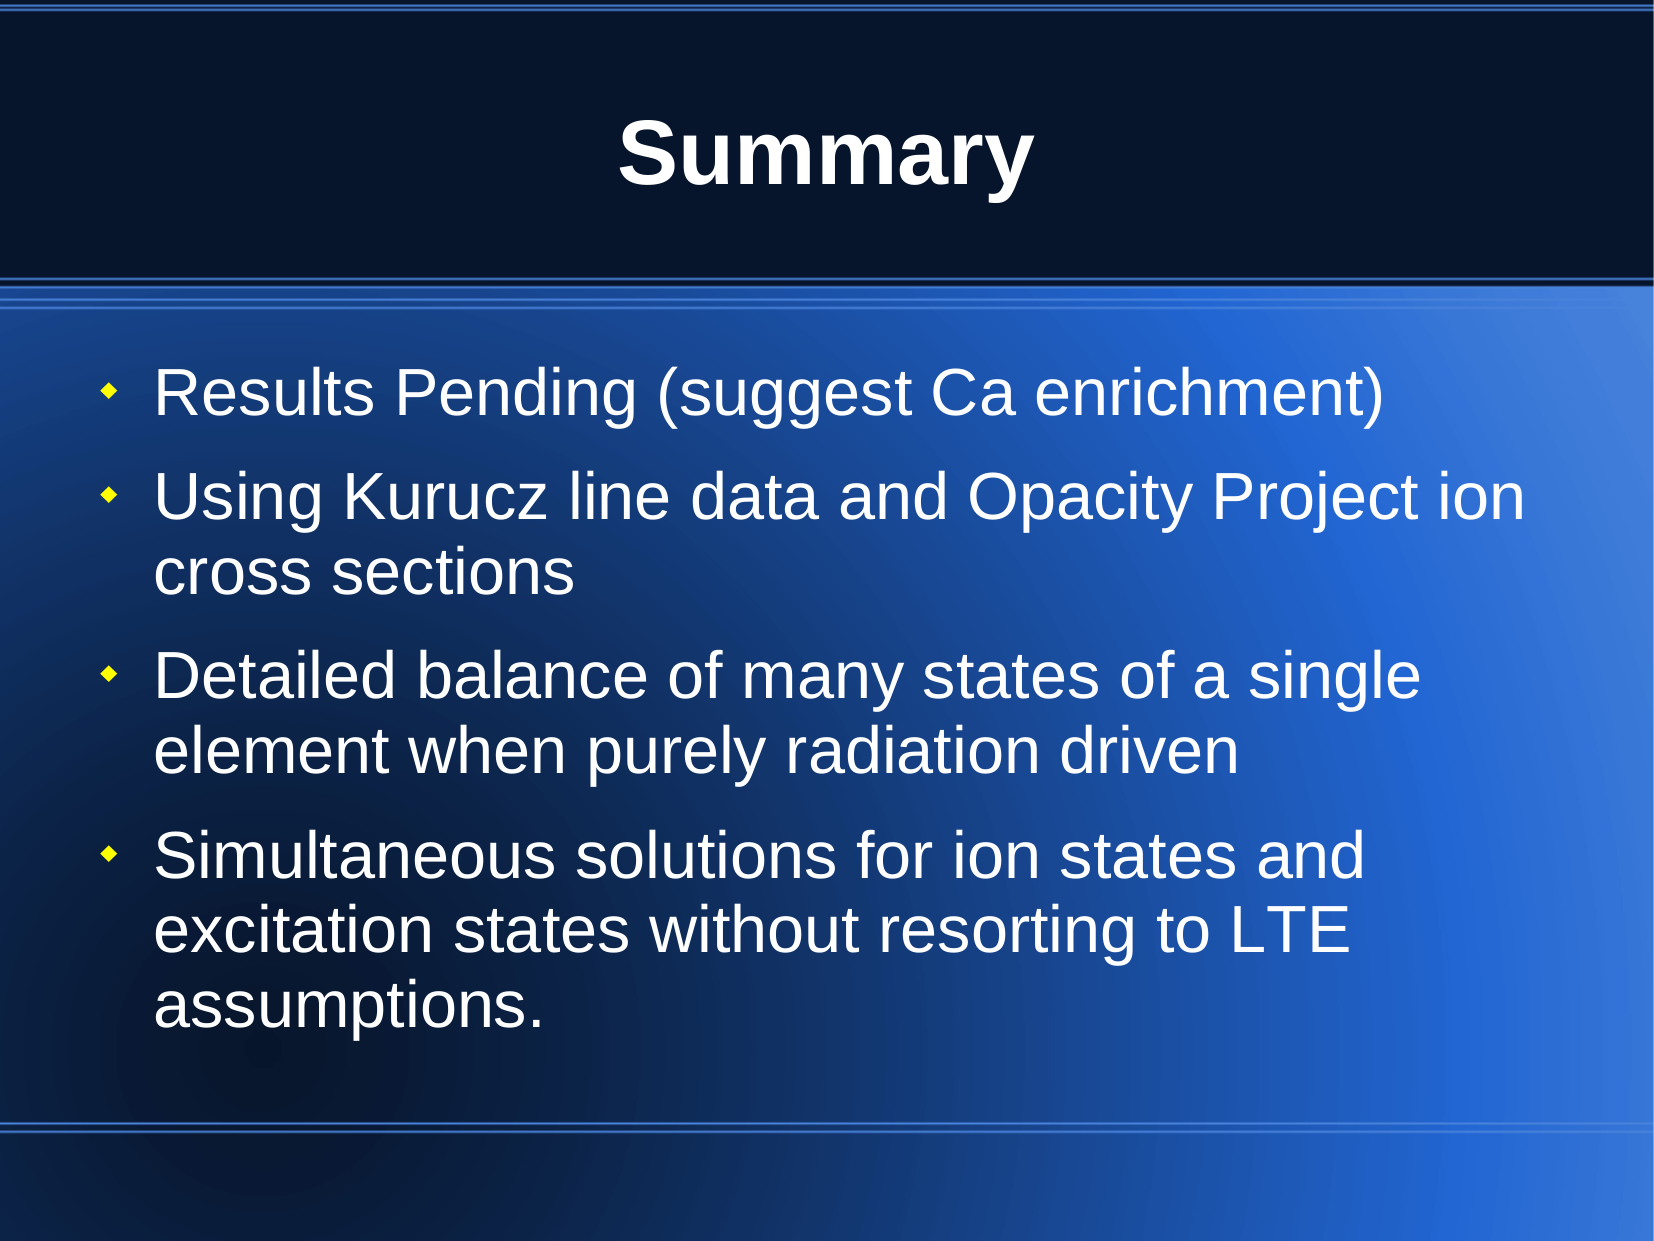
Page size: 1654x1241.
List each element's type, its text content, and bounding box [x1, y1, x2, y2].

title Summary [82, 49, 1571, 257]
list Results Pending (suggest Ca enrichment) Using Kurucz line data and Opacity Project ion cross sections Detailed balance of many states of a single element when purely radiation driven Simultaneous solutions for ion states and excitation states without resorting to LTE assumptions. [82, 355, 1571, 1075]
picture [0, 0, 1654, 1241]
